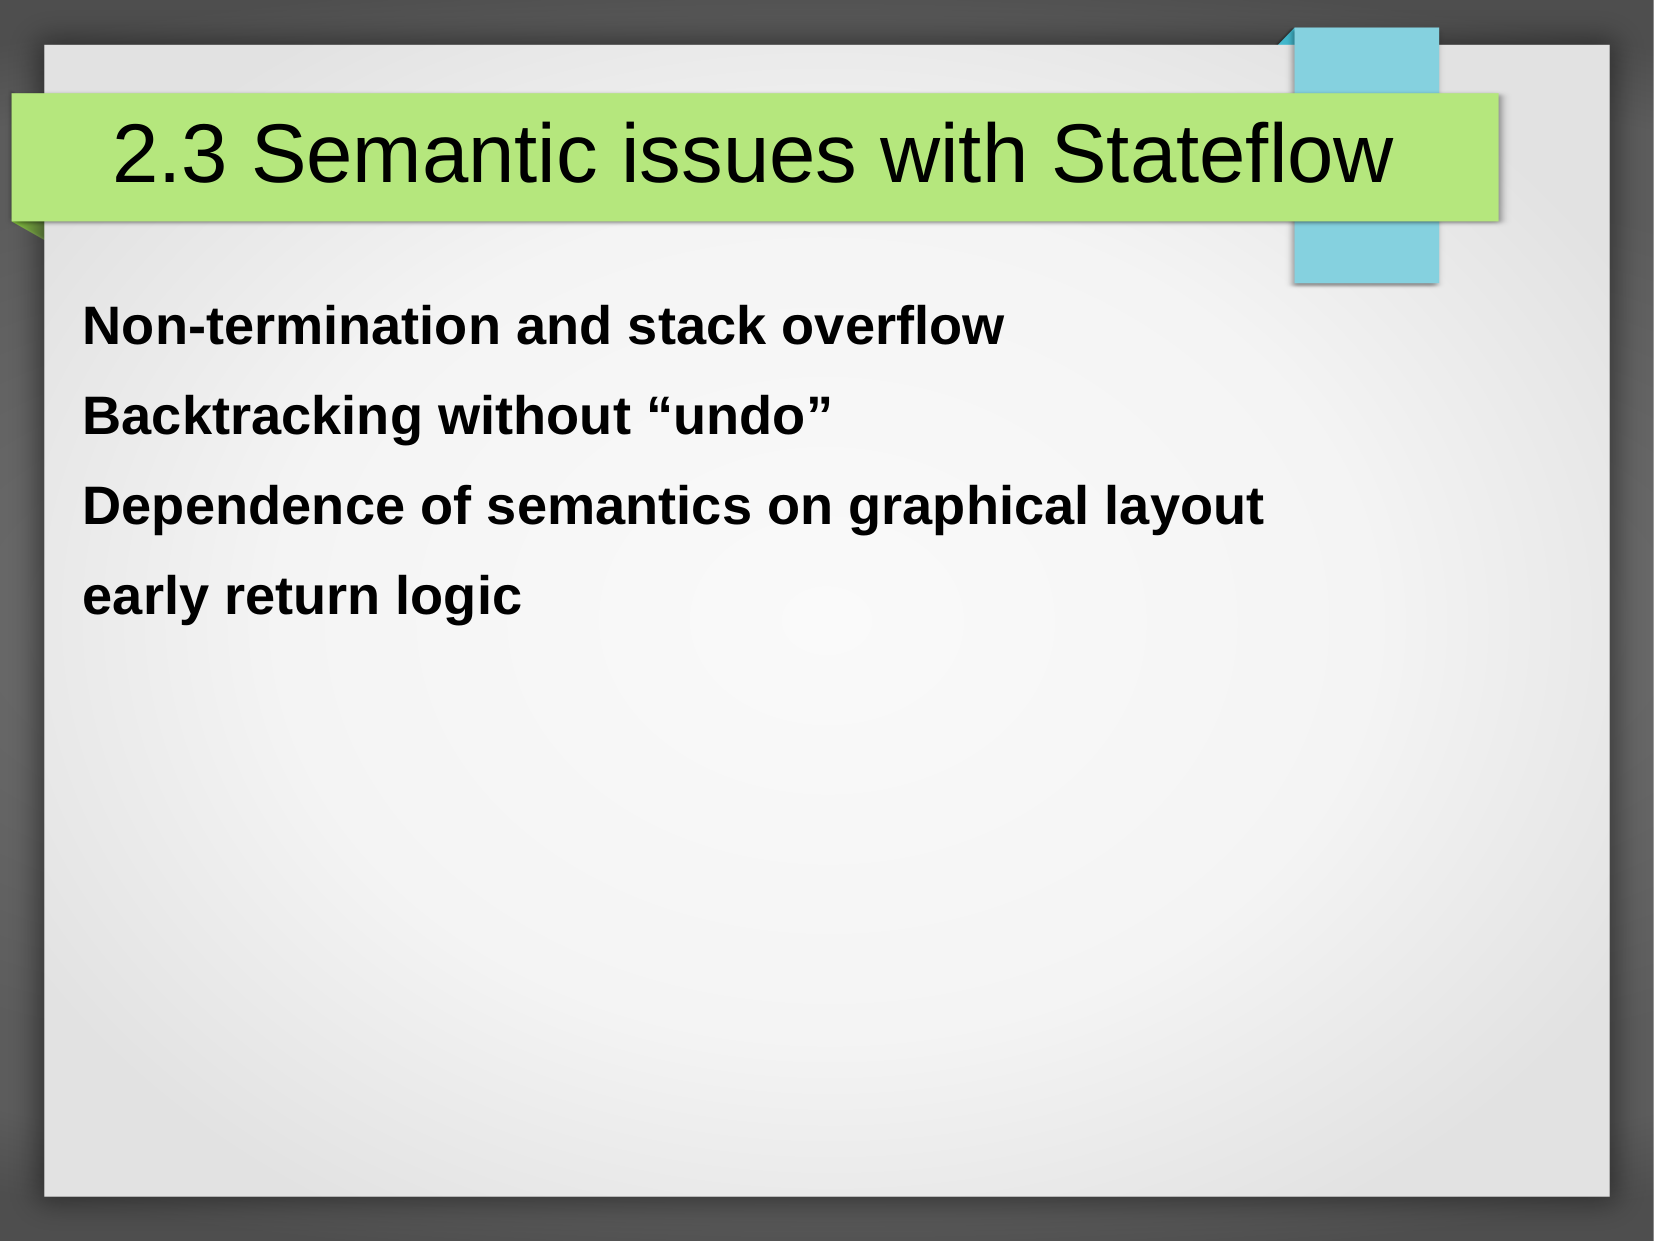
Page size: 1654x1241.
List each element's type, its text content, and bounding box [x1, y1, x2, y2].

title 2.3 Semantic issues with Stateflow [82, 94, 1465, 213]
picture [0, 0, 1654, 1241]
list Non-termination and stack overflow Backtracking without “undo” Dependence of semantics on graphical layout early return logic [82, 295, 1571, 1015]
